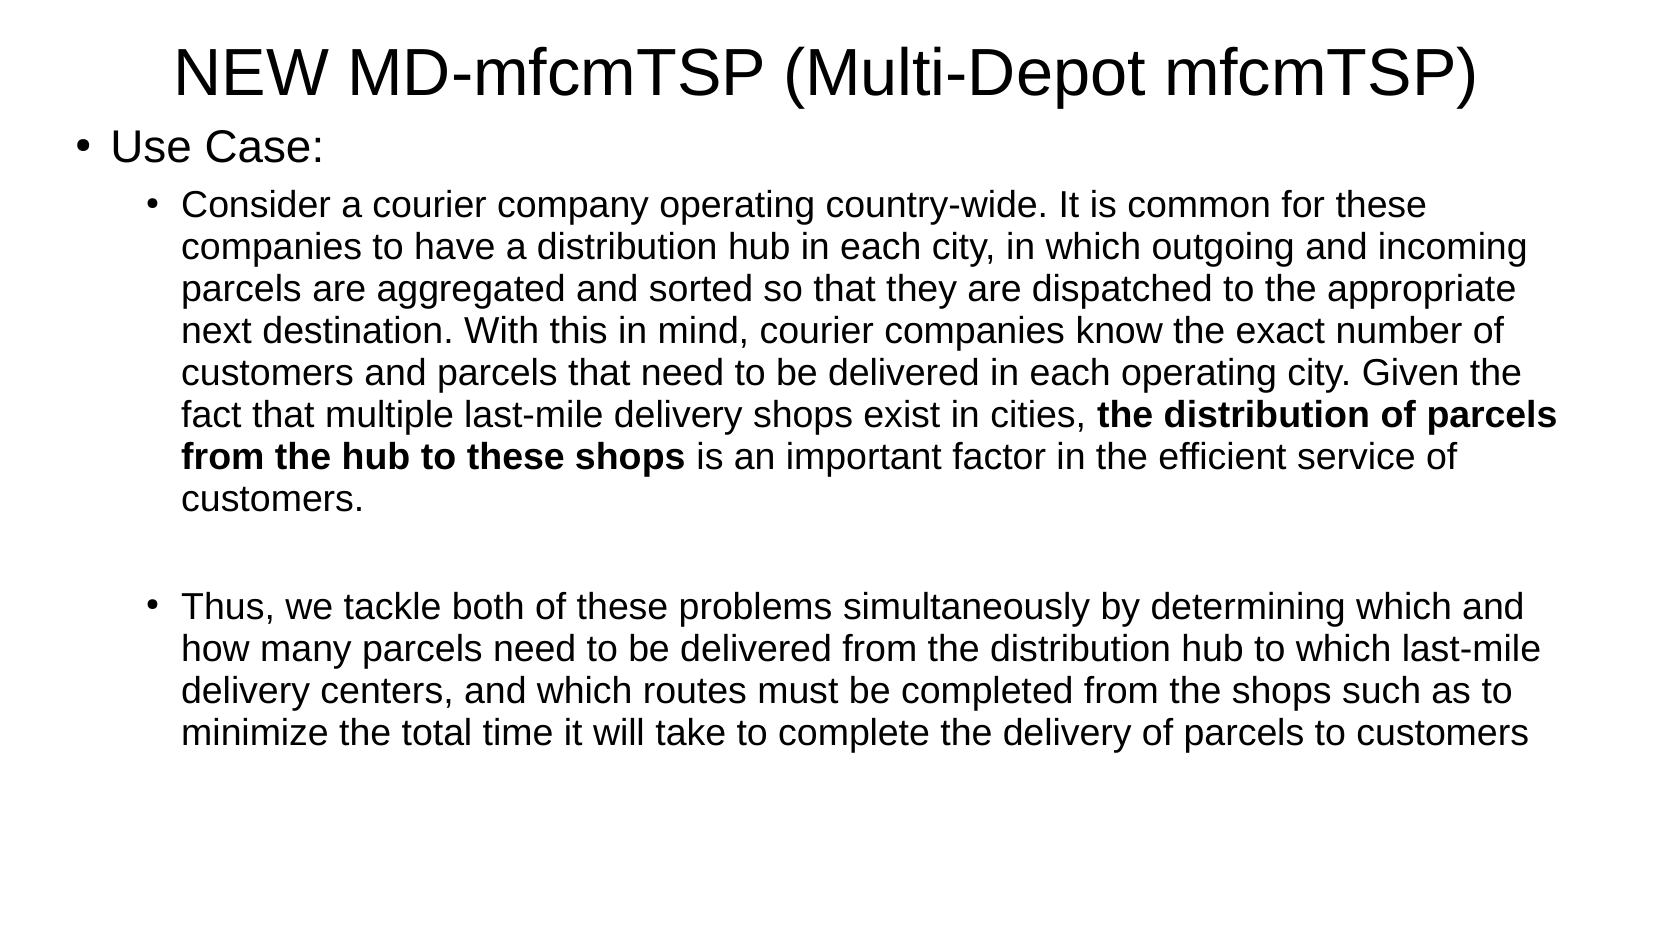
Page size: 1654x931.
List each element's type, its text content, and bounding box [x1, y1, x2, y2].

subtitle Use Case: Consider a courier company operating country-wide. It is common for these companies to have a distribution hub in each city, in which outgoing and incoming parcels are aggregated and sorted so that they are dispatched to the appropriate next destination. With this in mind, courier companies know the exact number of customers and parcels that need to be delivered in each operating city. Given the fact that multiple last-mile delivery shops exist in cities, the distribution of parcels from the hub to these shops is an important factor in the efficient service of customers. Thus, we tackle both of these problems simultaneously by determining which and how many parcels need to be delivered from the distribution hub to which last-mile delivery centers, and which routes must be completed from the shops such as to minimize the total time it will take to complete the delivery of parcels to customers [75, 120, 1564, 931]
title NEW MD-mfcmTSP (Multi-Depot mfcmTSP) [82, 0, 1571, 151]
